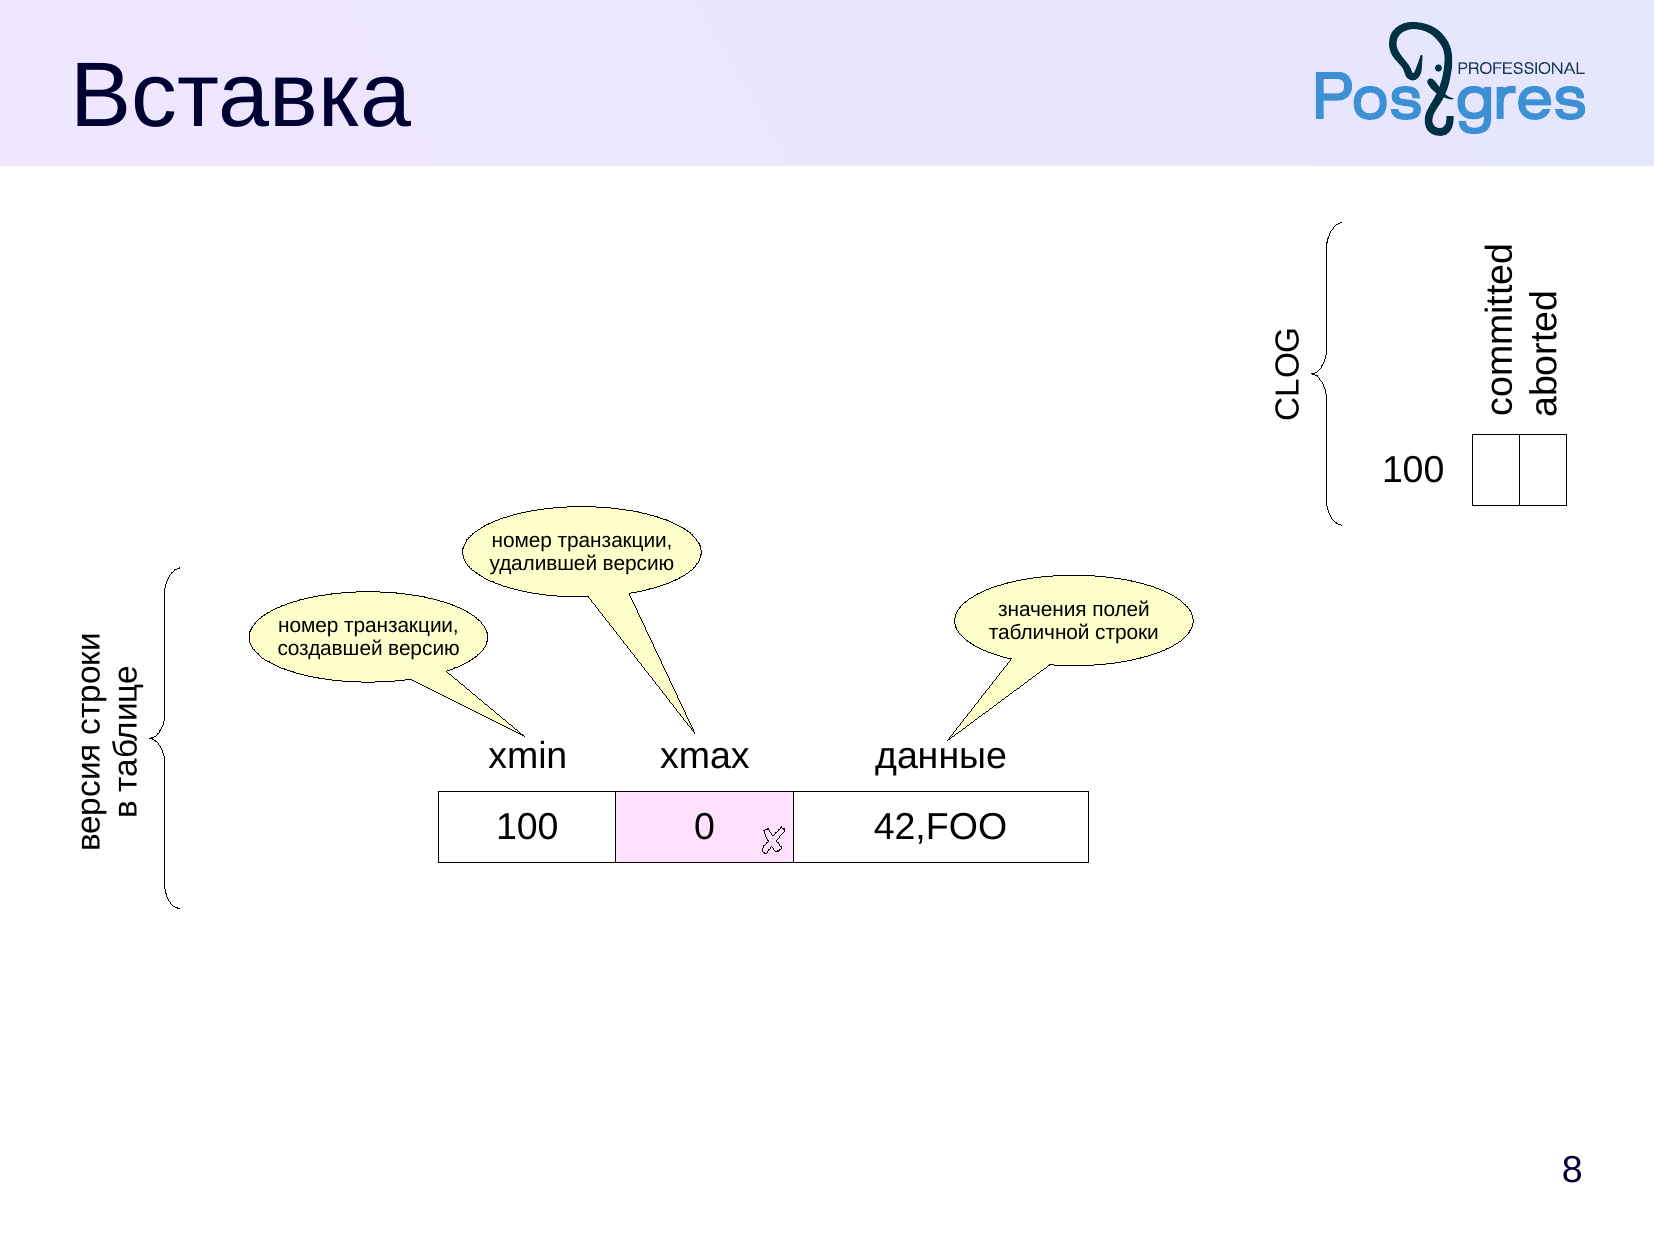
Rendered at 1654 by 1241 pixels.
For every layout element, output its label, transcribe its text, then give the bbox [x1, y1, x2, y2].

text_box 100 [438, 791, 615, 863]
text_box 100 [1354, 434, 1472, 506]
text_box номер транзакции, удалившей версию [462, 506, 702, 734]
text_box номер транзакции, создавшей версию [249, 591, 525, 737]
text_box версия строки в таблице [62, 569, 189, 915]
text_box [1472, 434, 1567, 506]
text_box CLOG [1260, 223, 1314, 526]
text_box aborted [1519, 236, 1567, 433]
text_box [762, 826, 785, 854]
text_box committed [1472, 236, 1519, 432]
text_box 42,FOO [793, 791, 1089, 863]
text_box xmin [468, 720, 587, 791]
text_box значения полей табличной строки [947, 575, 1194, 741]
text_box xmax [646, 720, 765, 791]
text_box данные [823, 720, 1059, 791]
text_box 0 [615, 791, 793, 863]
title Вставка [70, 43, 1241, 147]
